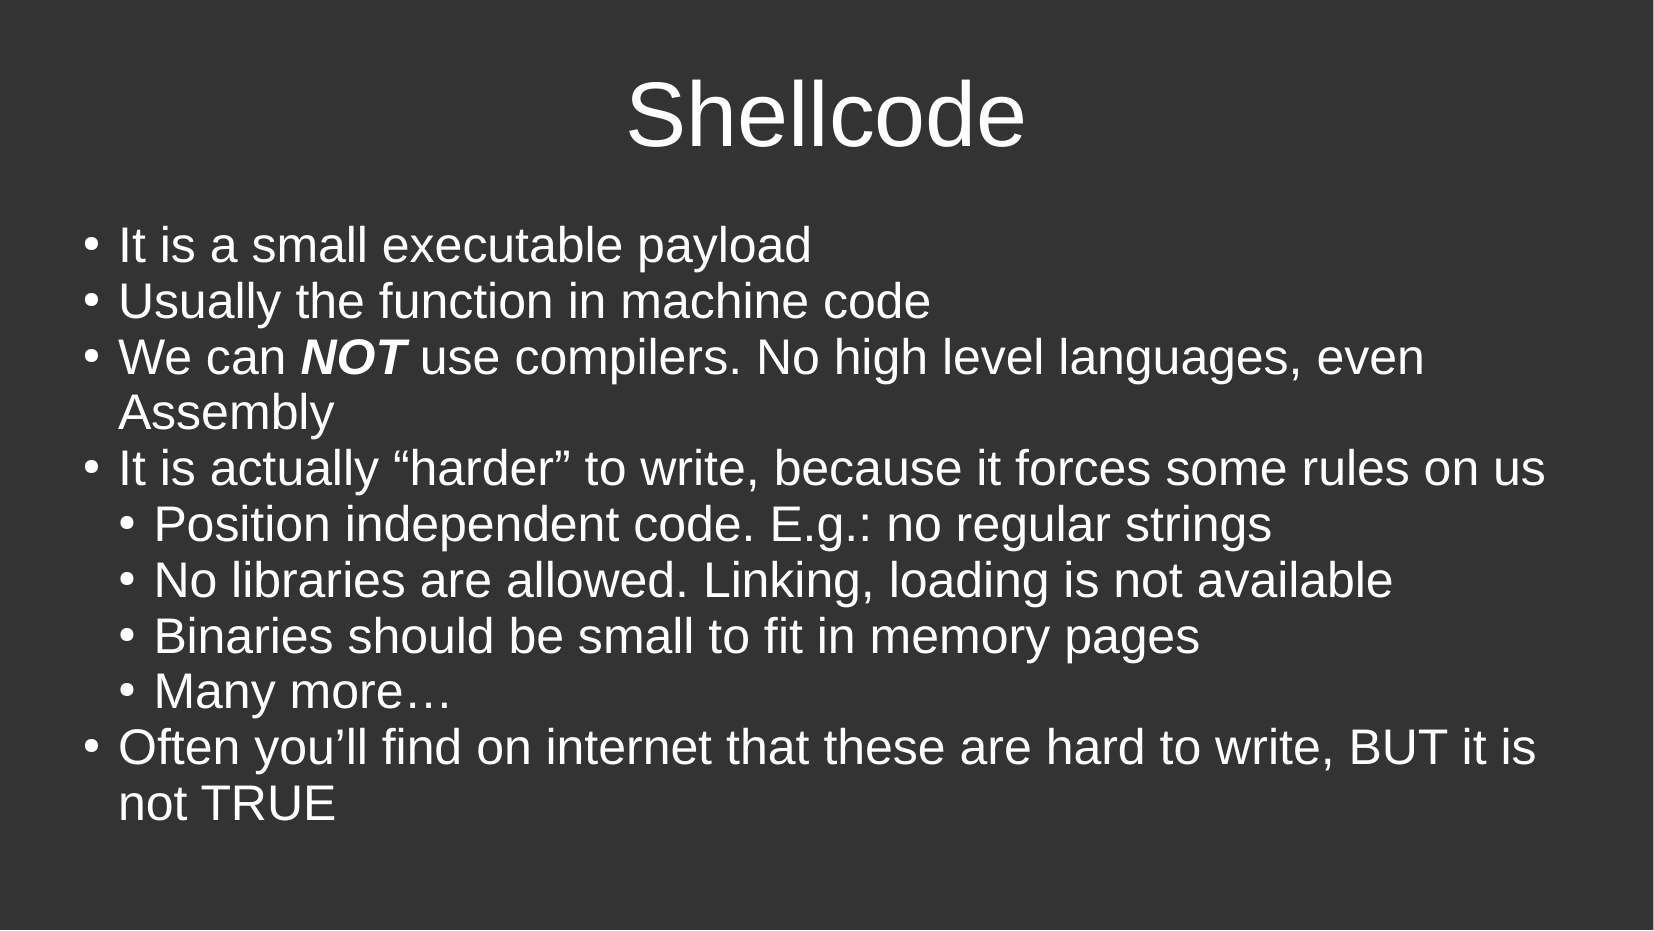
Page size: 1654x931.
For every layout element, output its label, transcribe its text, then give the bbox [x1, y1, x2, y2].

title Shellcode [82, 37, 1571, 193]
subtitle It is a small executable payload Usually the function in machine code We can NOT use compilers. No high level languages, even Assembly It is actually “harder” to write, because it forces some rules on us Position independent code. E.g.: no regular strings No libraries are allowed. Linking, loading is not available Binaries should be small to fit in memory pages Many more… Often you’ll find on internet that these are hard to write, BUT it is not TRUE [82, 217, 1571, 831]
